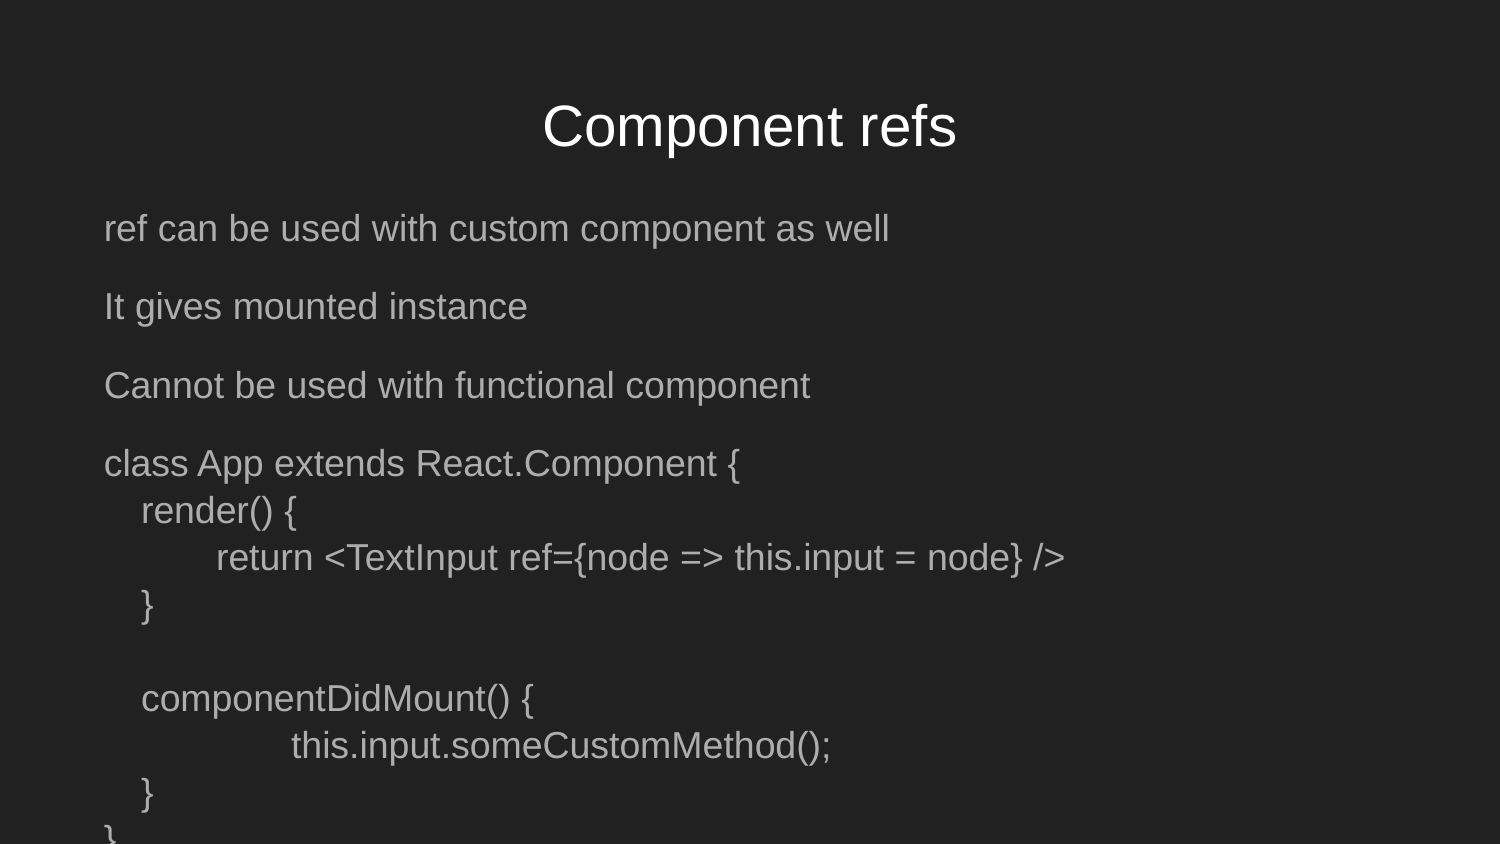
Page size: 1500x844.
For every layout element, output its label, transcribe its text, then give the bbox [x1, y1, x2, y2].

list ref can be used with custom component as well It gives mounted instance Cannot be used with functional component class App extends React.Component { render() { return <TextInput ref={node => this.input = node} /> } componentDidMount() { this.input.someCustomMethod(); } } [51, 189, 1449, 750]
title Component refs [51, 72, 1449, 167]
